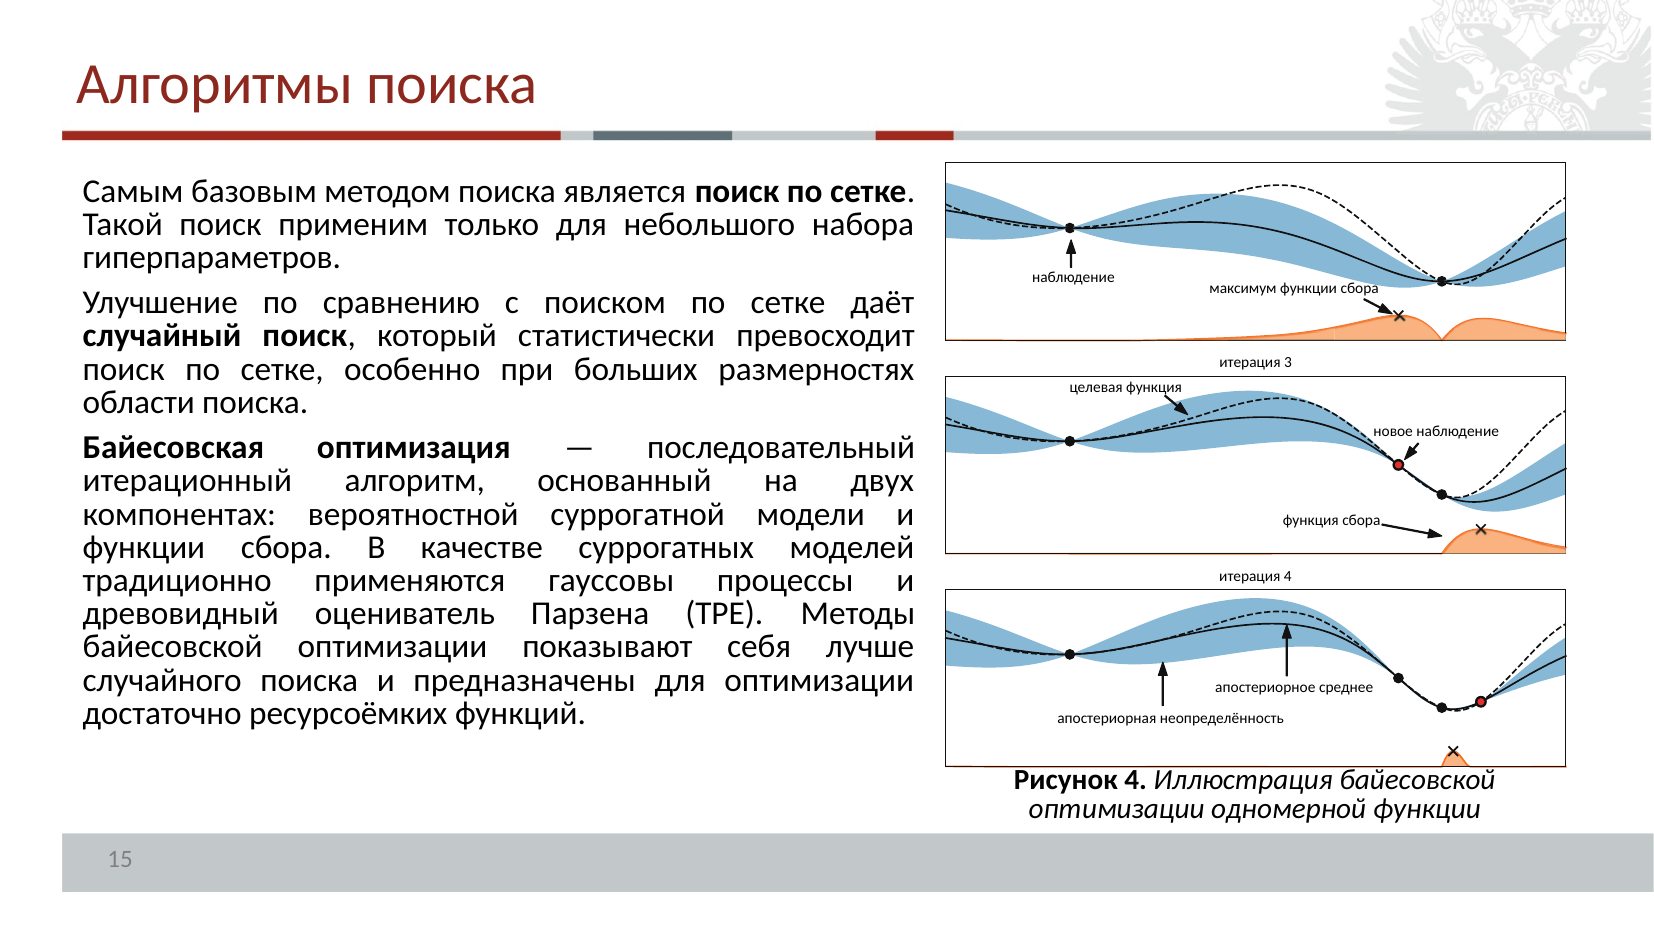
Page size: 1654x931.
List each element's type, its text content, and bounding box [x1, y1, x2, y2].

picture [0, 0, 1654, 931]
list Самым базовым методом поиска является поиск по сетке. Такой поиск применим только для небольшого набора гиперпараметров. Улучшение по сравнению с поиском по сетке даёт случайный поиск, который статистически превосходит поиск по сетке, особенно при больших размерностях области поиска. Байесовская оптимизация — последовательный итерационный алгоритм, основанный на двух компонентах: вероятностной суррогатной модели и функции сбора. В качестве суррогатных моделей традиционно применяются гауссовы процессы и древовидный оцениватель Парзена (TPE). Методы байесовской оптимизации показывают себя лучше случайного поиска и предназначены для оптимизации достаточно ресурсоёмких функций. [82, 177, 916, 827]
text_box Рисунок 4. Иллюстрация байесовской оптимизации одномерной функции [944, 767, 1565, 827]
title Алгоритмы поиска [76, 48, 1565, 130]
